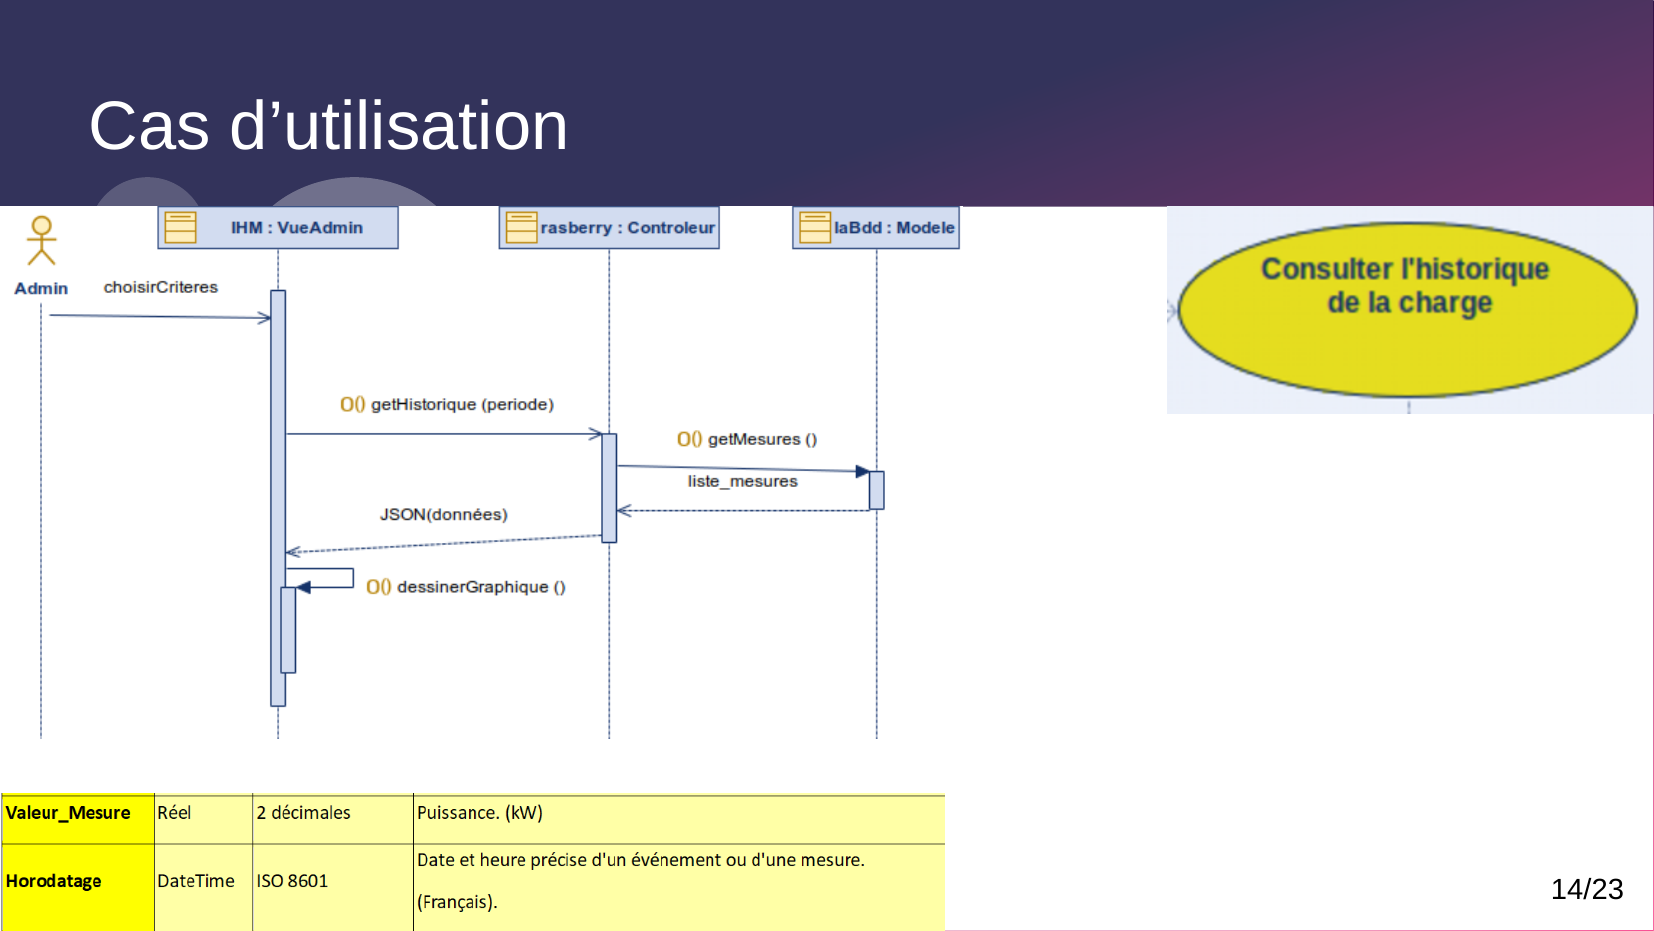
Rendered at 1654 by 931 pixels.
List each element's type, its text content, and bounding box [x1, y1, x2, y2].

picture [0, 206, 963, 739]
picture [0, 793, 945, 931]
title Cas d’utilisation [88, 44, 1565, 207]
picture [1167, 206, 1654, 414]
